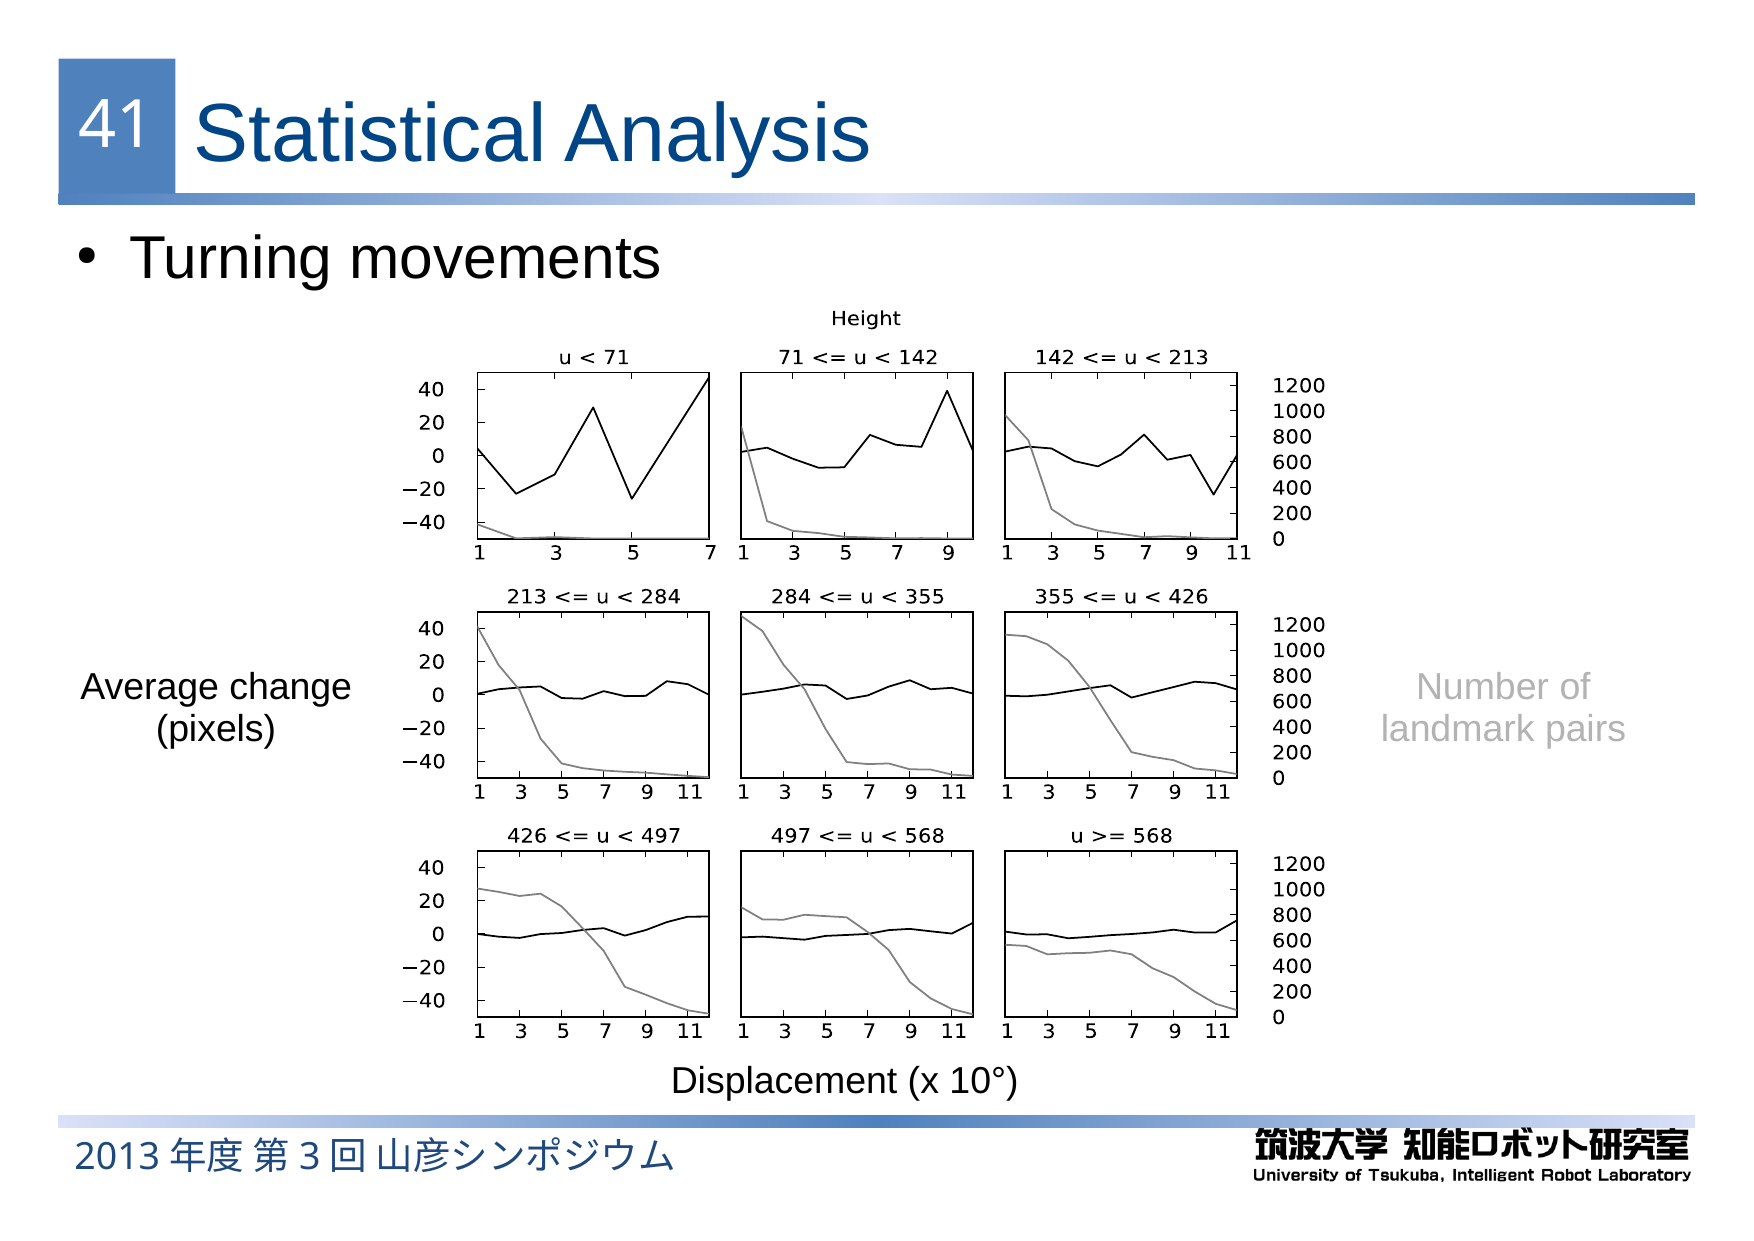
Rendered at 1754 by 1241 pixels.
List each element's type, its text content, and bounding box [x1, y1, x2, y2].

text_box Number of landmark pairs [1345, 658, 1661, 758]
text_box Displacement (x 10°) [538, 1051, 1151, 1109]
text_box Average change (pixels) [58, 658, 374, 758]
title Statistical Analysis [193, 61, 1651, 205]
picture [388, 298, 1334, 1049]
picture [1252, 1127, 1691, 1182]
list Turning movements [58, 223, 1696, 876]
